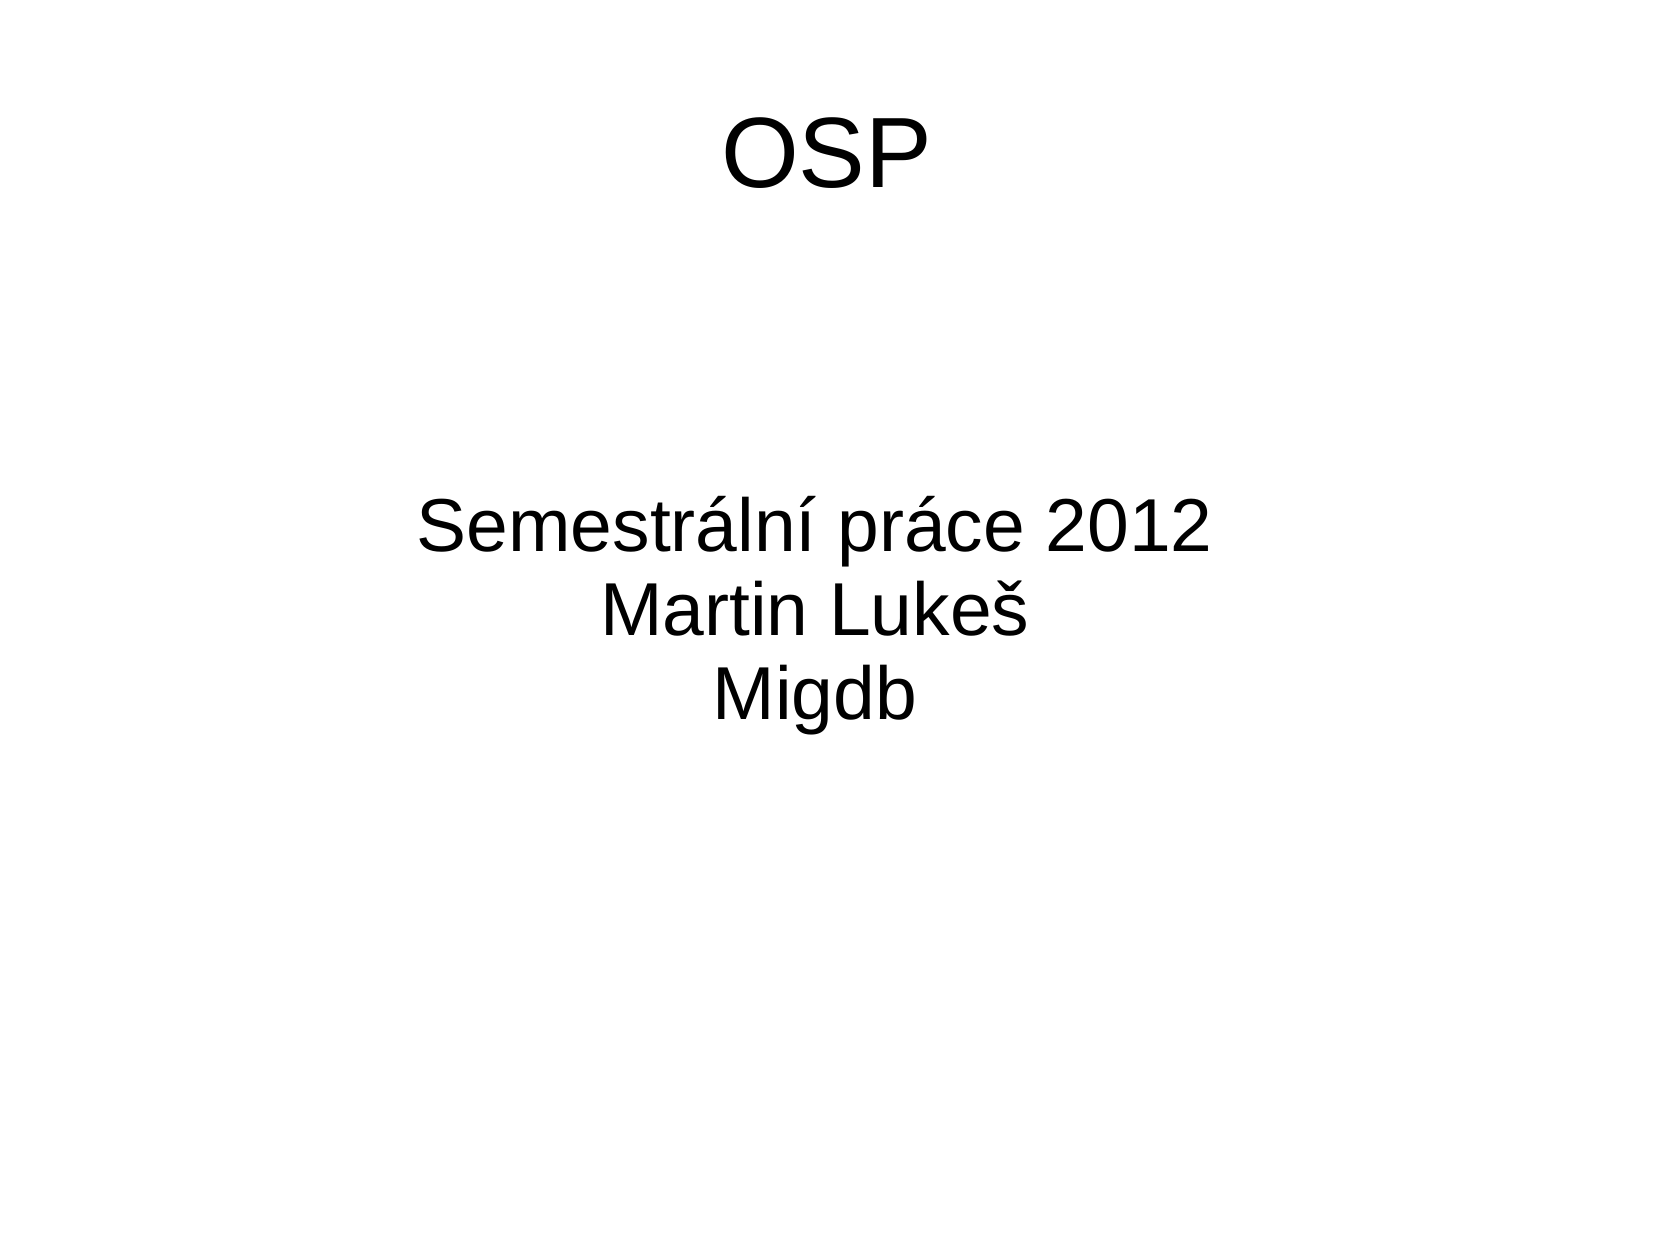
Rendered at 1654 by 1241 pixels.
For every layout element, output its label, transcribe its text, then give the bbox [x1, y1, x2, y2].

title OSP [82, 49, 1571, 257]
subtitle Semestrální práce 2012 Martin Lukeš Migdb [70, 315, 1560, 1134]
